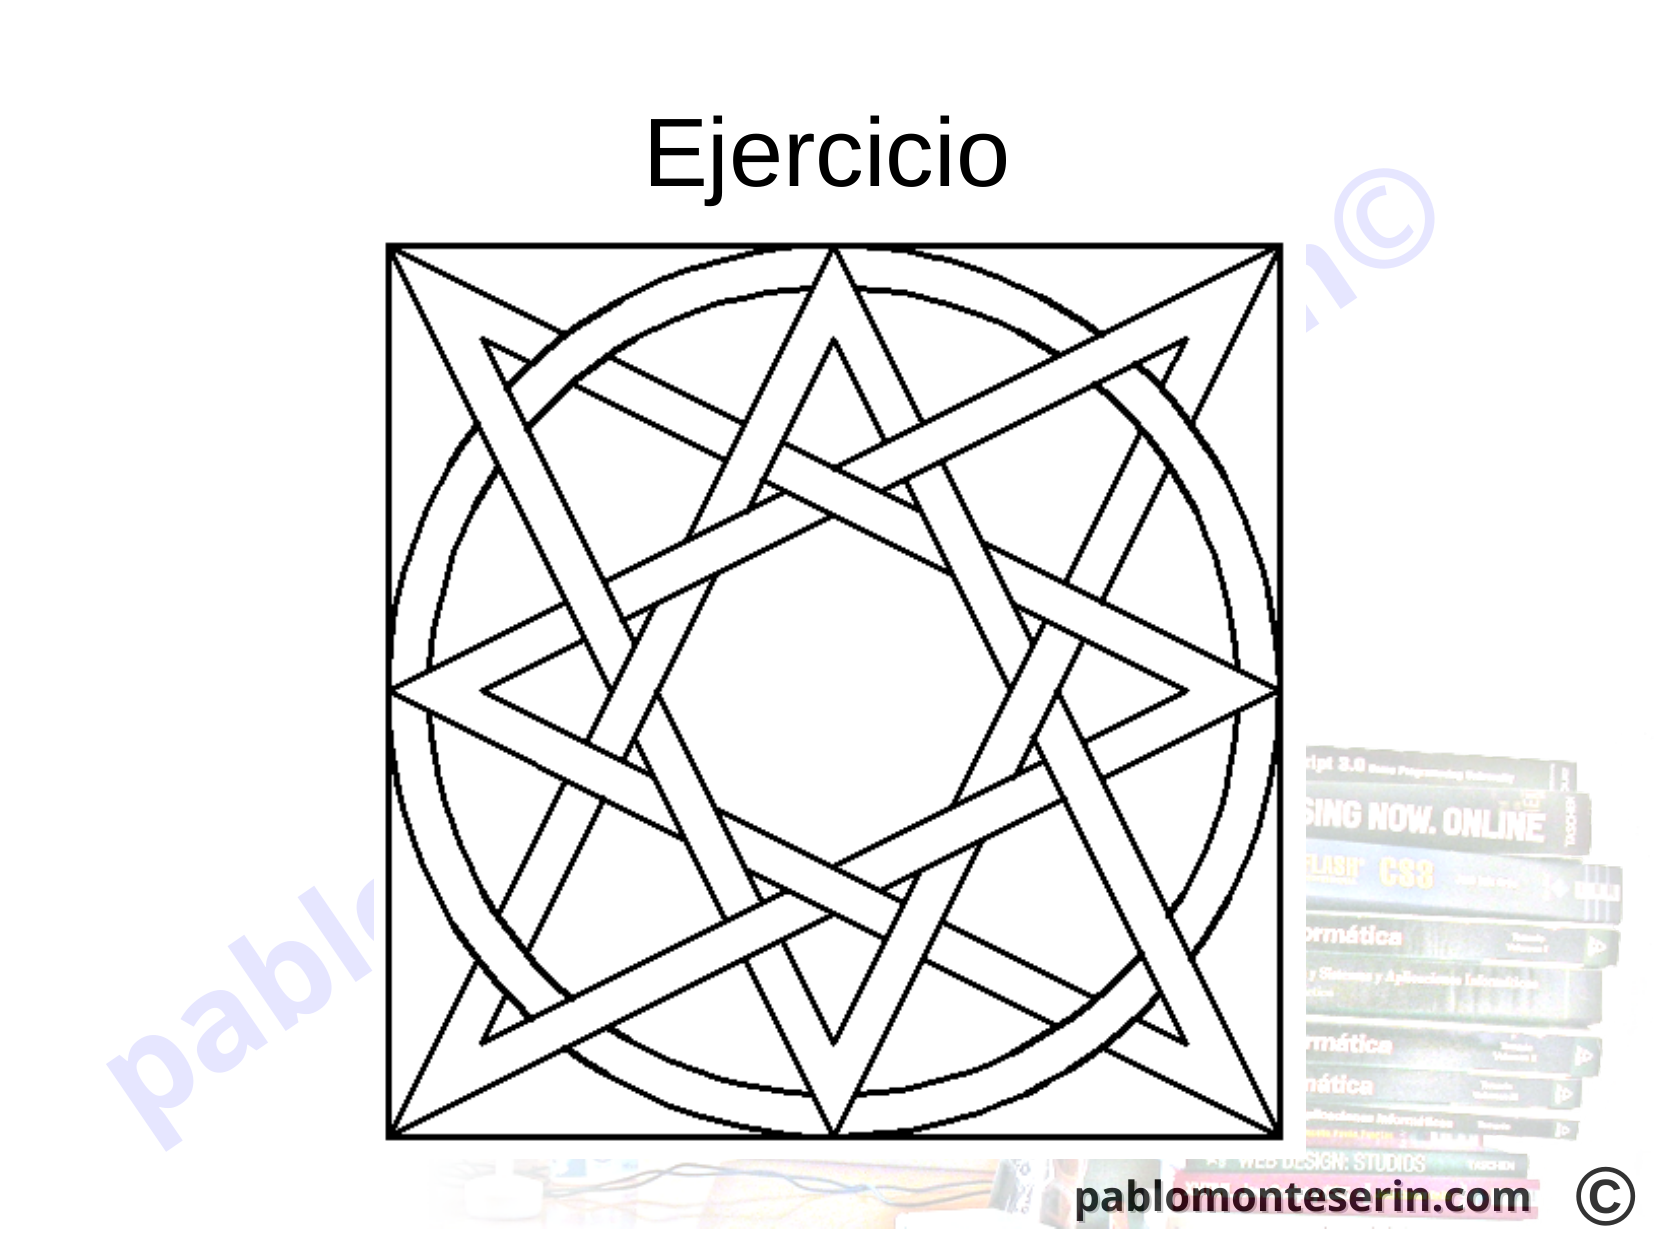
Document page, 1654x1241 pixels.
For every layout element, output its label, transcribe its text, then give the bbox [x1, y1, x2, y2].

title Ejercicio [82, 49, 1571, 257]
picture [374, 223, 1654, 1229]
